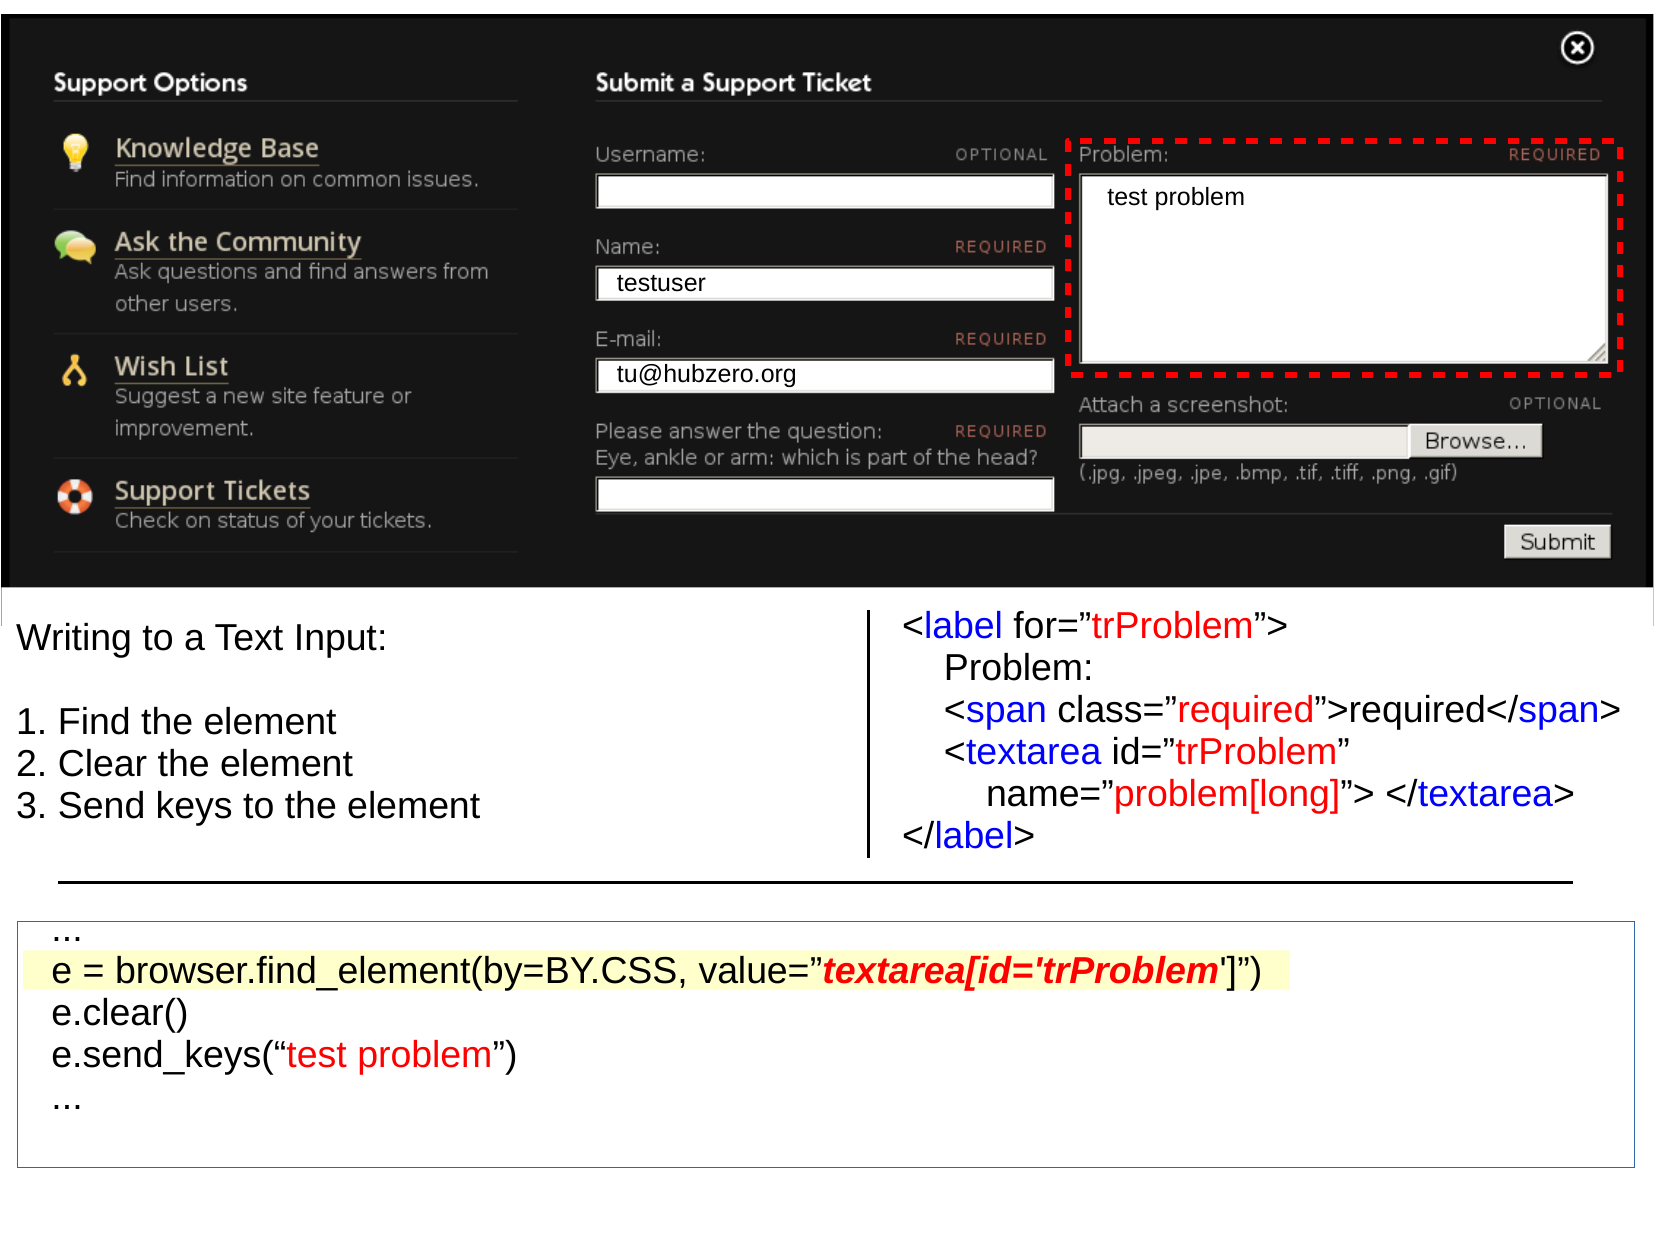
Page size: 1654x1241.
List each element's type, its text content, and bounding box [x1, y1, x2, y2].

text_box Writing to a Text Input: 1. Find the element 2. Clear the element 3. Send keys to the element [1, 609, 496, 834]
text_box testuser [602, 260, 722, 304]
text_box <label for=”trProblem”> Problem: <span class=”required”>required</span> <textarea id=”trProblem” name=”problem[long]”> </textarea> </label> [887, 597, 1637, 865]
picture [1, 14, 1654, 587]
text_box ... e = browser.find_element(by=BY.CSS, value=”textarea[id='trProblem']”) e.clear() e.send_keys(“test problem”) ... [36, 900, 1636, 1126]
text_box test problem [1092, 175, 1261, 219]
text_box tu@hubzero.org [602, 352, 813, 396]
text_box [1, 587, 1654, 1212]
